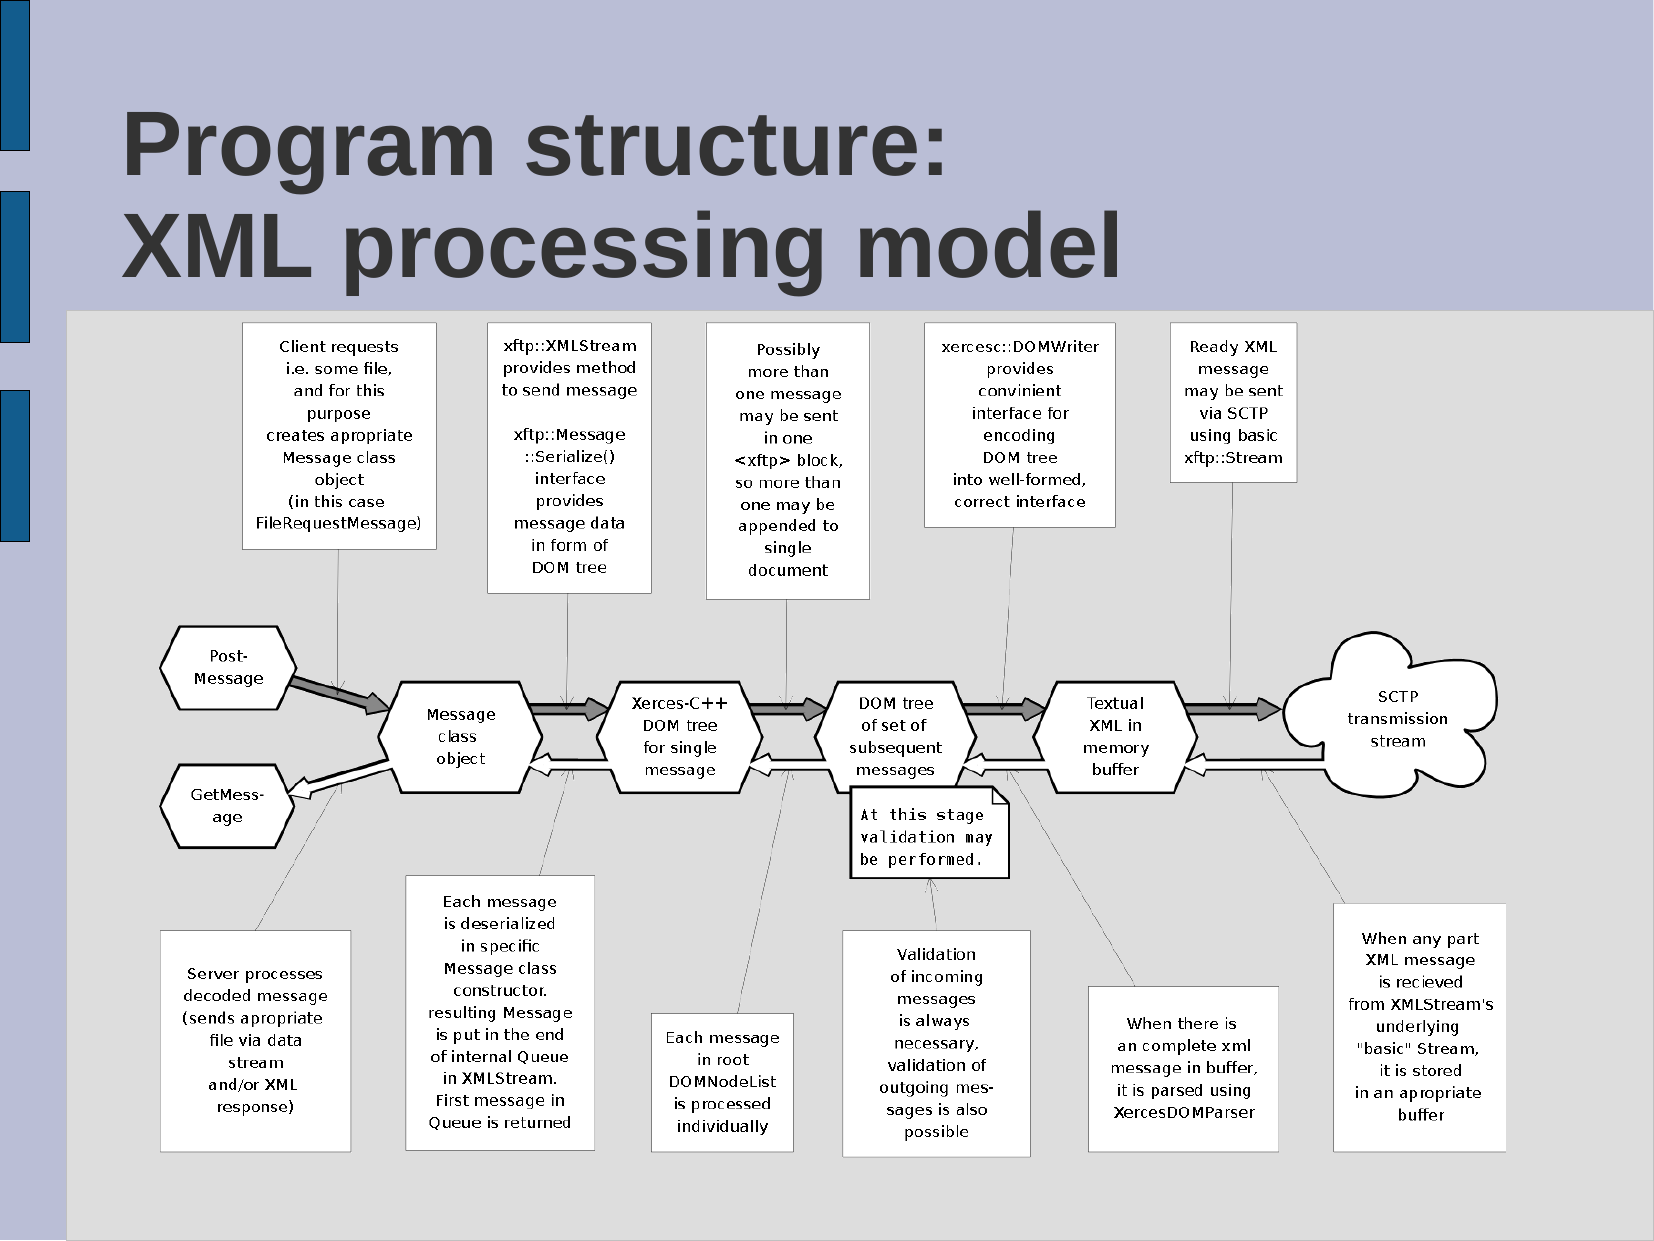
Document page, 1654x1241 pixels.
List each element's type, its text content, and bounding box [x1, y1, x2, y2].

picture [150, 299, 1506, 1169]
title Program structure: XML processing model [121, 91, 1534, 299]
